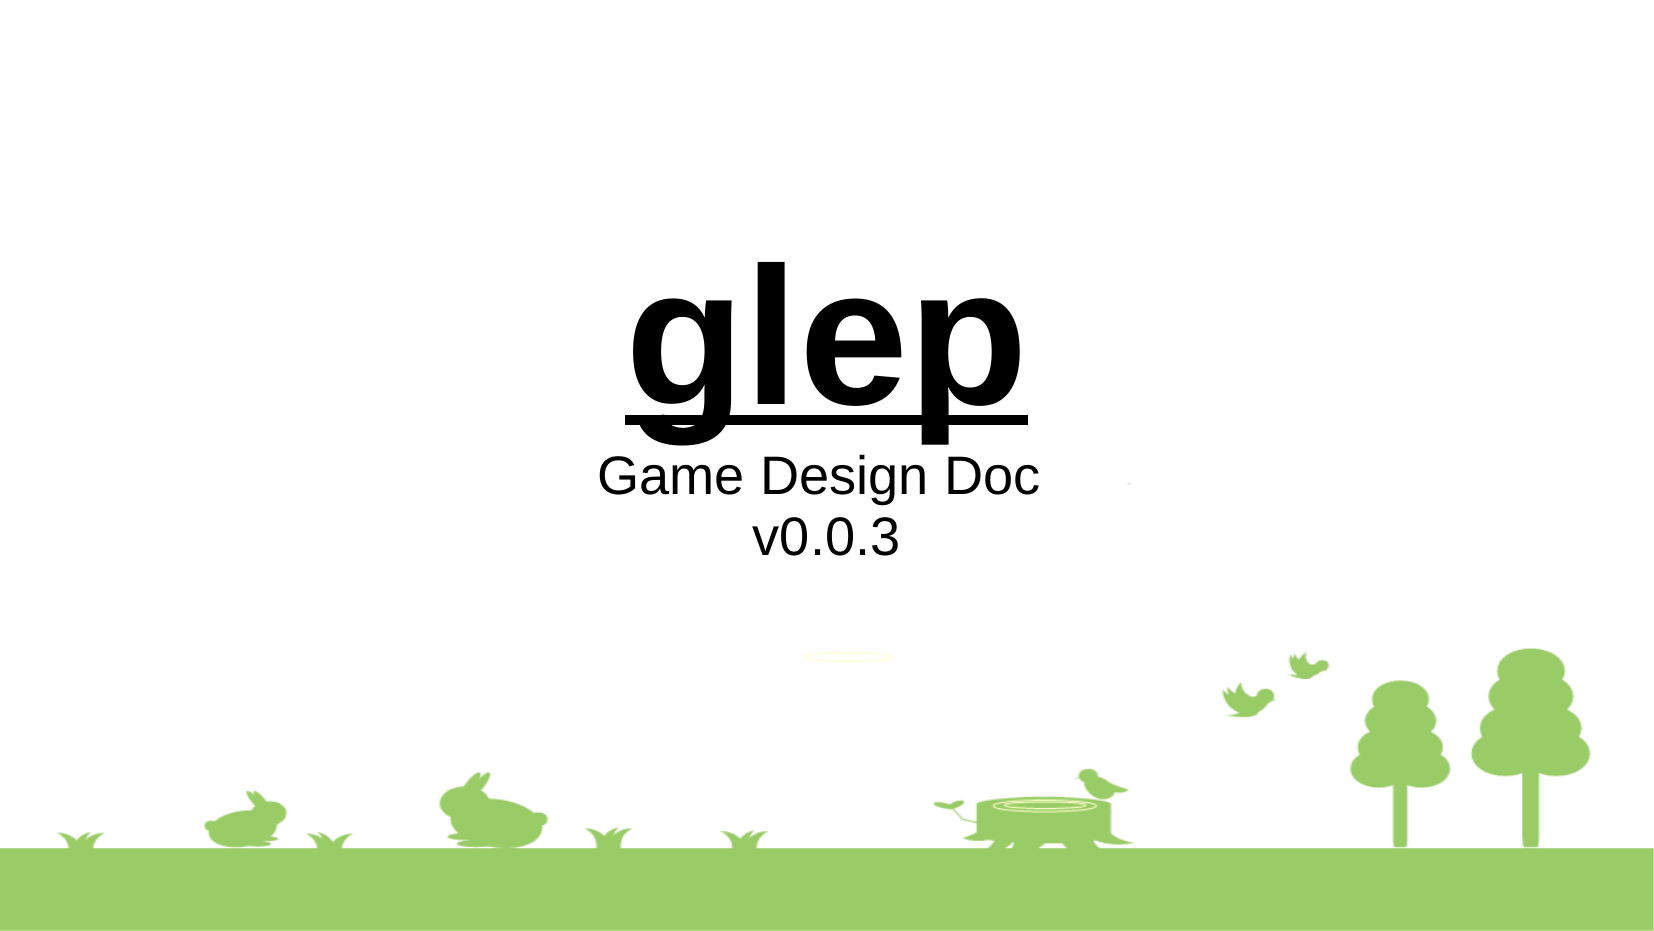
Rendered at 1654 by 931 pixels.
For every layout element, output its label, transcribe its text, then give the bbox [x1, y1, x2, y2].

subtitle glep Game Design Doc v0.0.3 [82, 36, 1571, 757]
picture [0, 0, 1654, 931]
